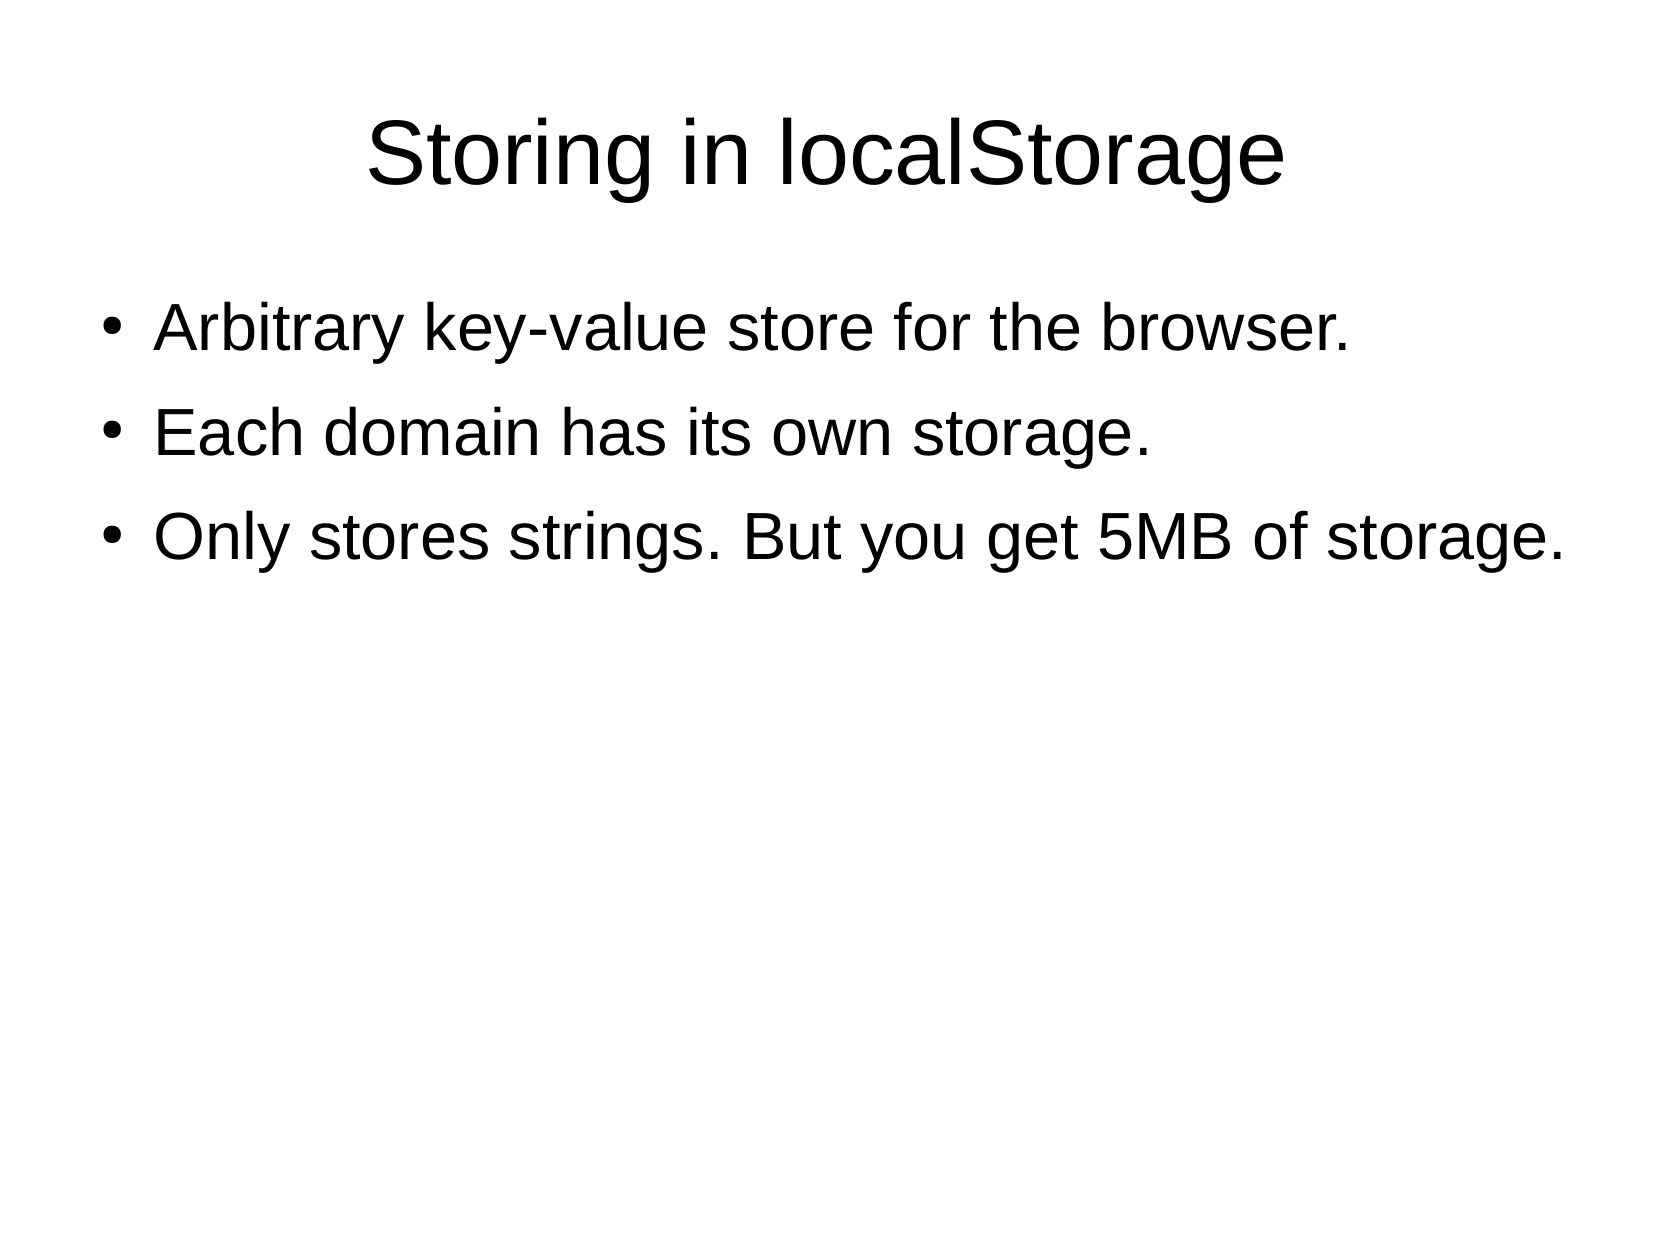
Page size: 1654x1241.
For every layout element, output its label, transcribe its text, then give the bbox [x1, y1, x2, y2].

list Arbitrary key-value store for the browser. Each domain has its own storage. Only stores strings. But you get 5MB of storage. [82, 290, 1571, 1010]
title Storing in localStorage [82, 49, 1571, 257]
